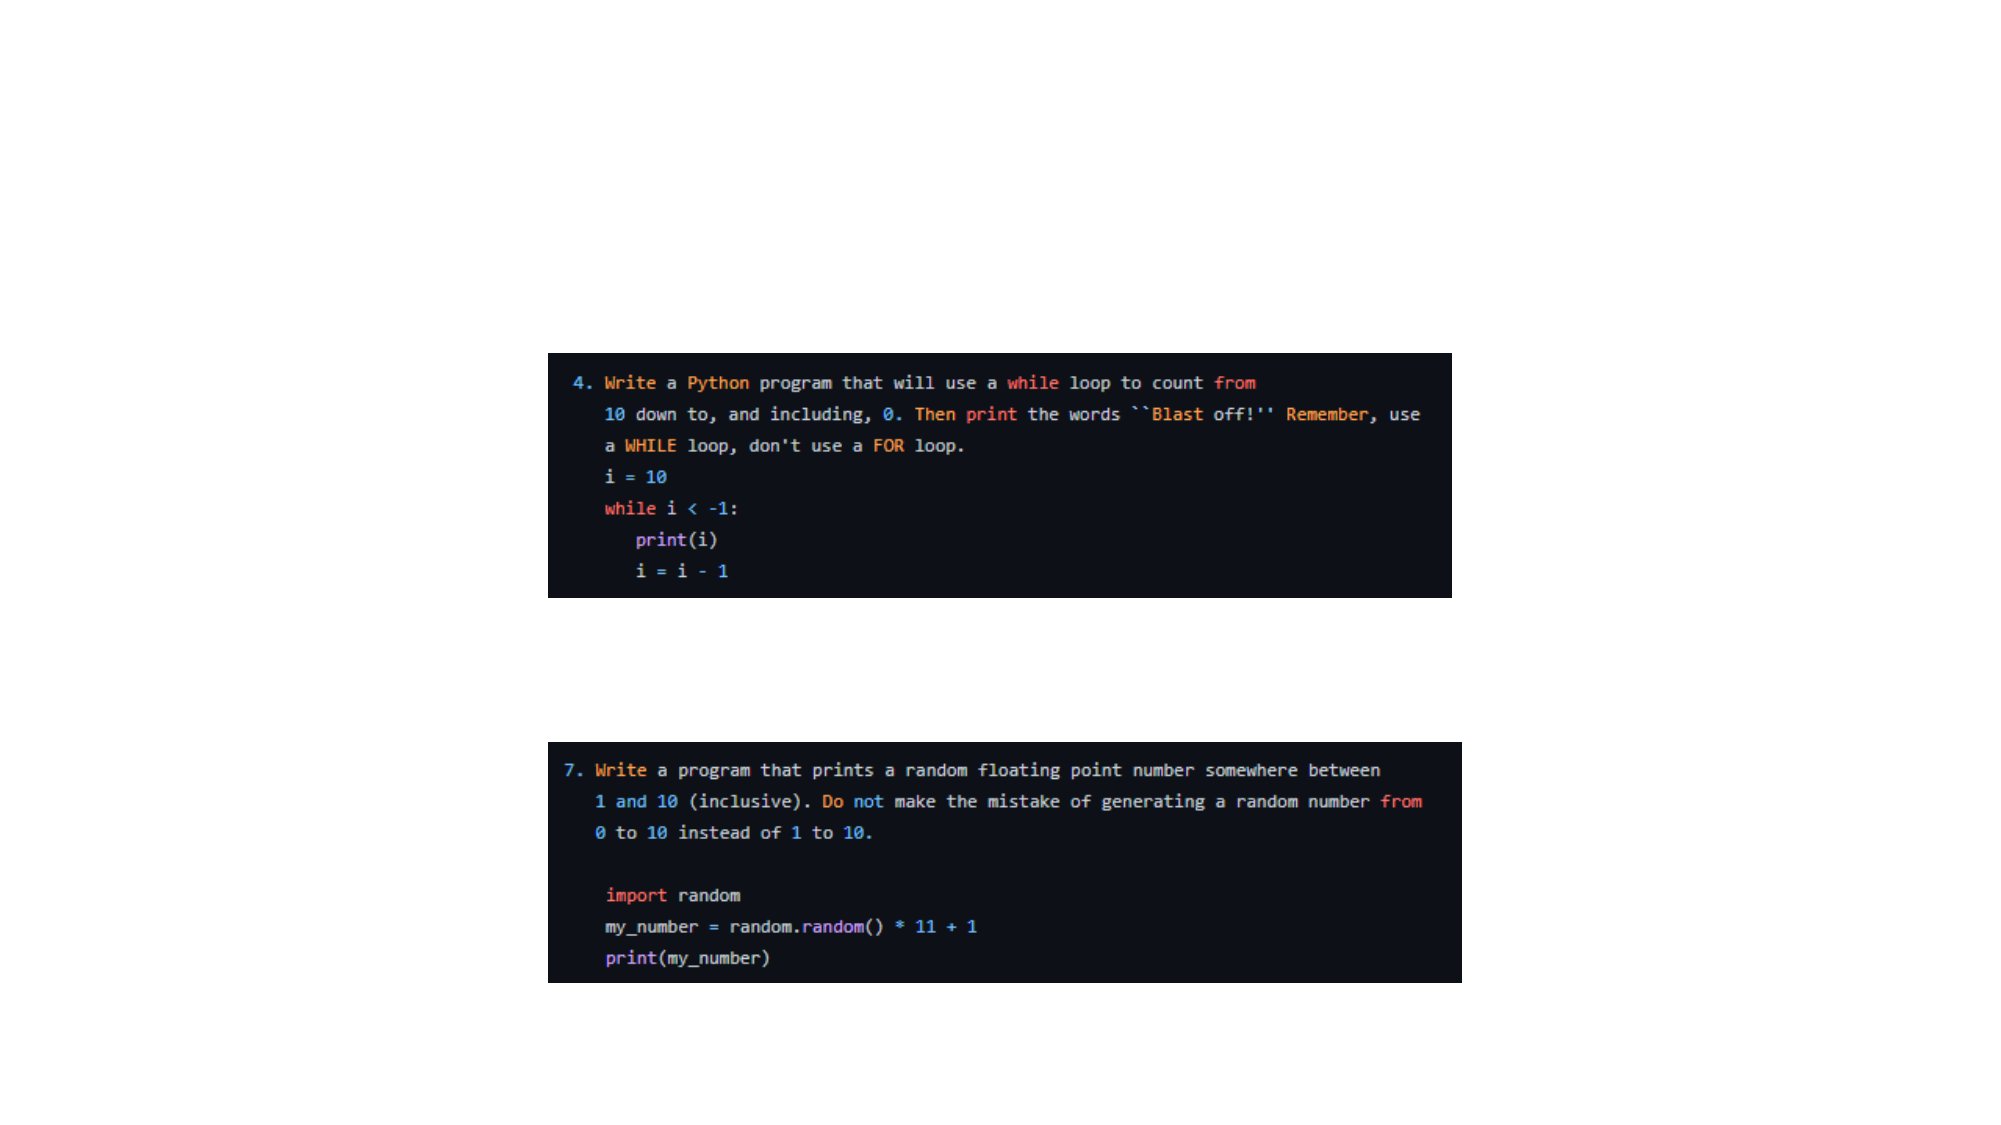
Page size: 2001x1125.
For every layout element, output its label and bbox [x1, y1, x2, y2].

picture [548, 742, 1462, 983]
picture [548, 353, 1452, 598]
